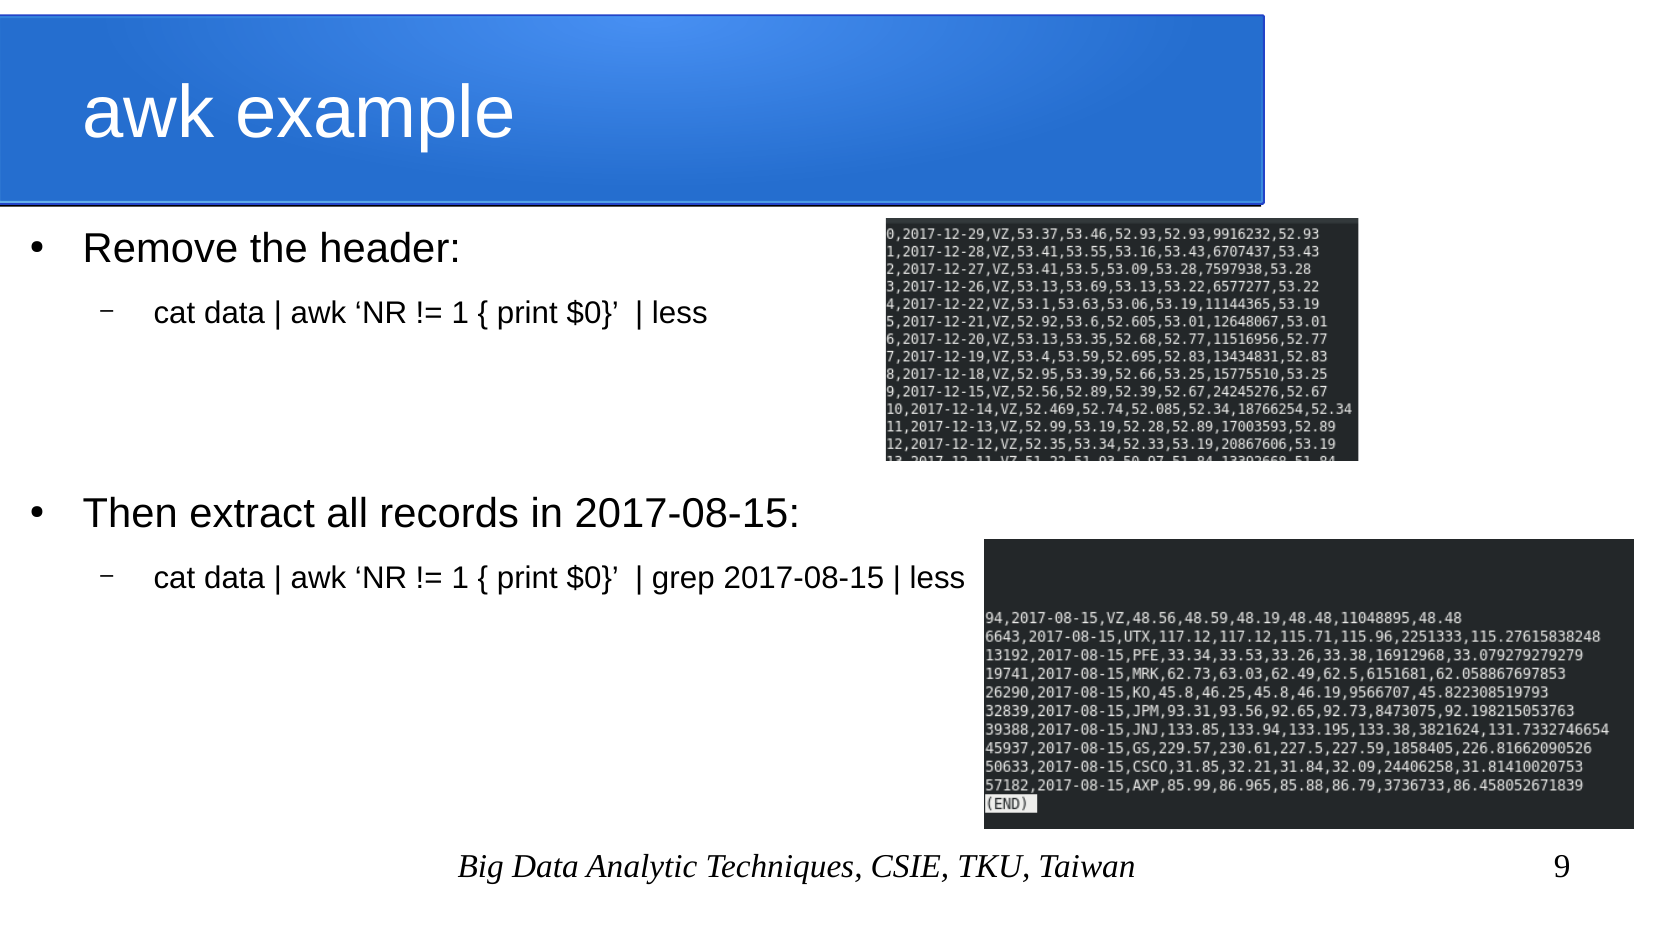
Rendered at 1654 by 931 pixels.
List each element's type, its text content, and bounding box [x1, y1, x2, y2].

list Remove the header: cat data | awk ‘NR != 1 { print $0}’ | less Then extract all records in 2017-08-15: cat data | awk ‘NR != 1 { print $0}’ | grep 2017-08-15 | less [11, 224, 1046, 815]
title awk example [82, 35, 1235, 189]
picture [984, 539, 1634, 829]
picture [885, 218, 1359, 461]
